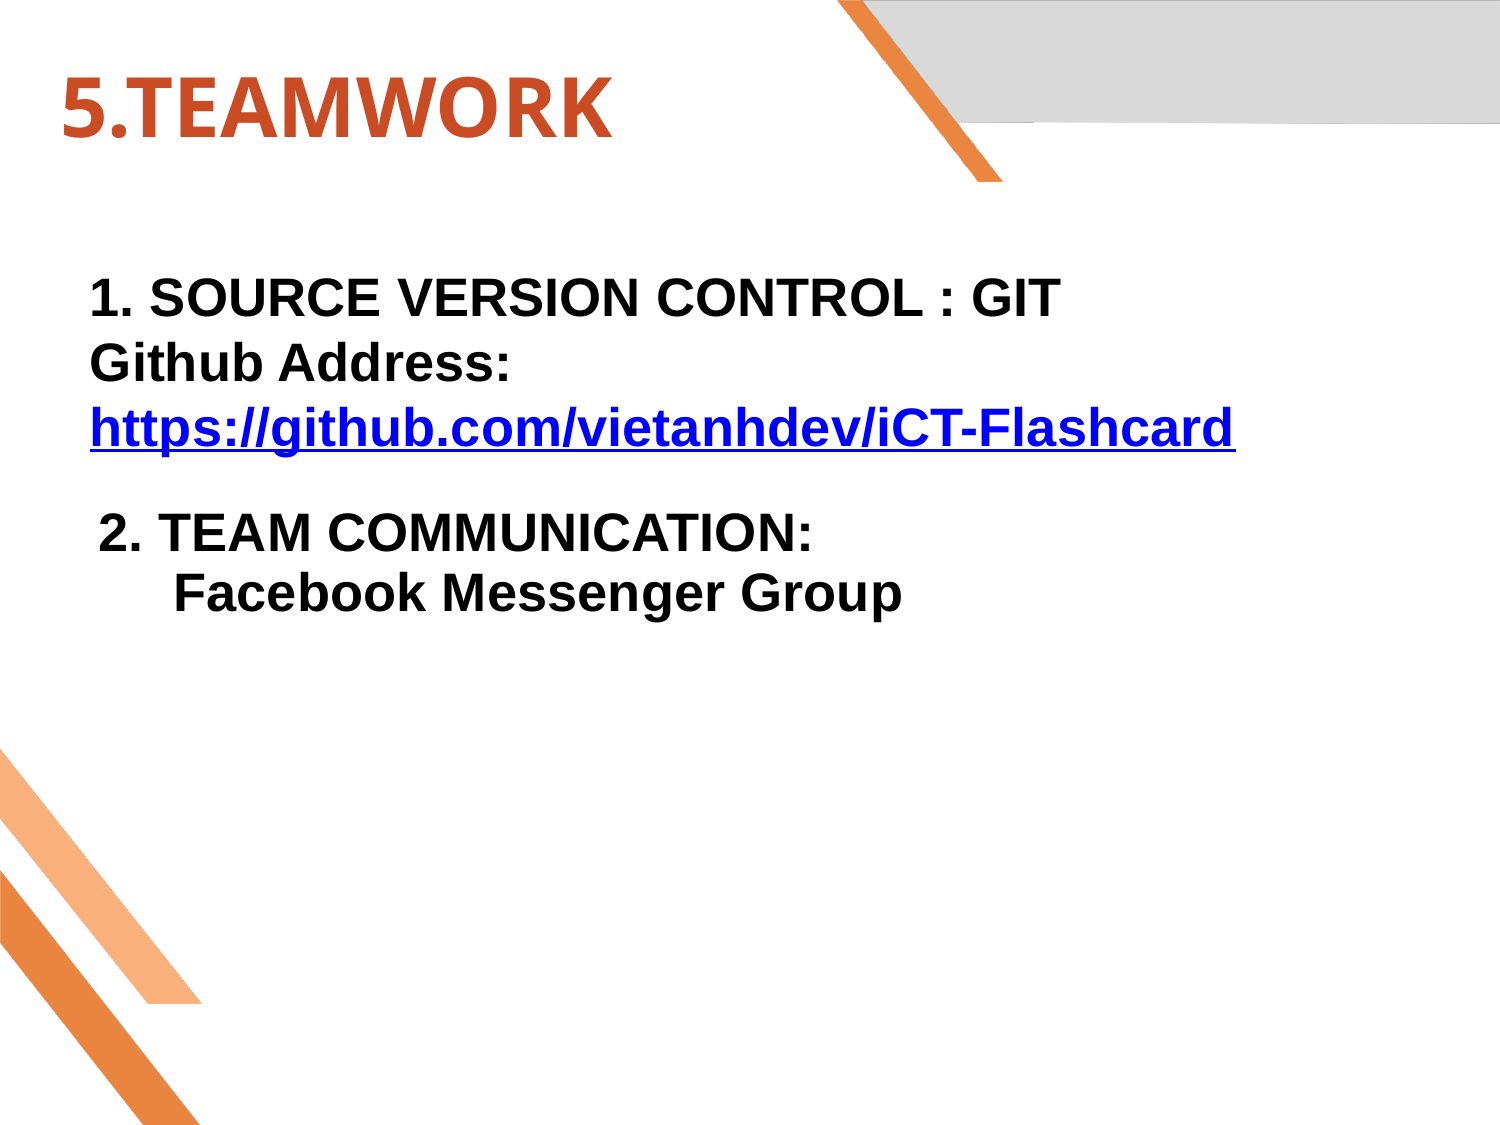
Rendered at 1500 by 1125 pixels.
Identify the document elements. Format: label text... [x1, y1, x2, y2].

picture [0, 745, 202, 1125]
text_box 2. TEAM COMMUNICATION: Facebook Messenger Group [83, 495, 1261, 692]
text_box 1. SOURCE VERSION CONTROL : GIT Github Address: https://github.com/vietanhdev/iCT-Flashcard [74, 254, 1425, 558]
picture [837, 0, 1500, 182]
text_box 5.TEAMWORK [30, 14, 810, 194]
